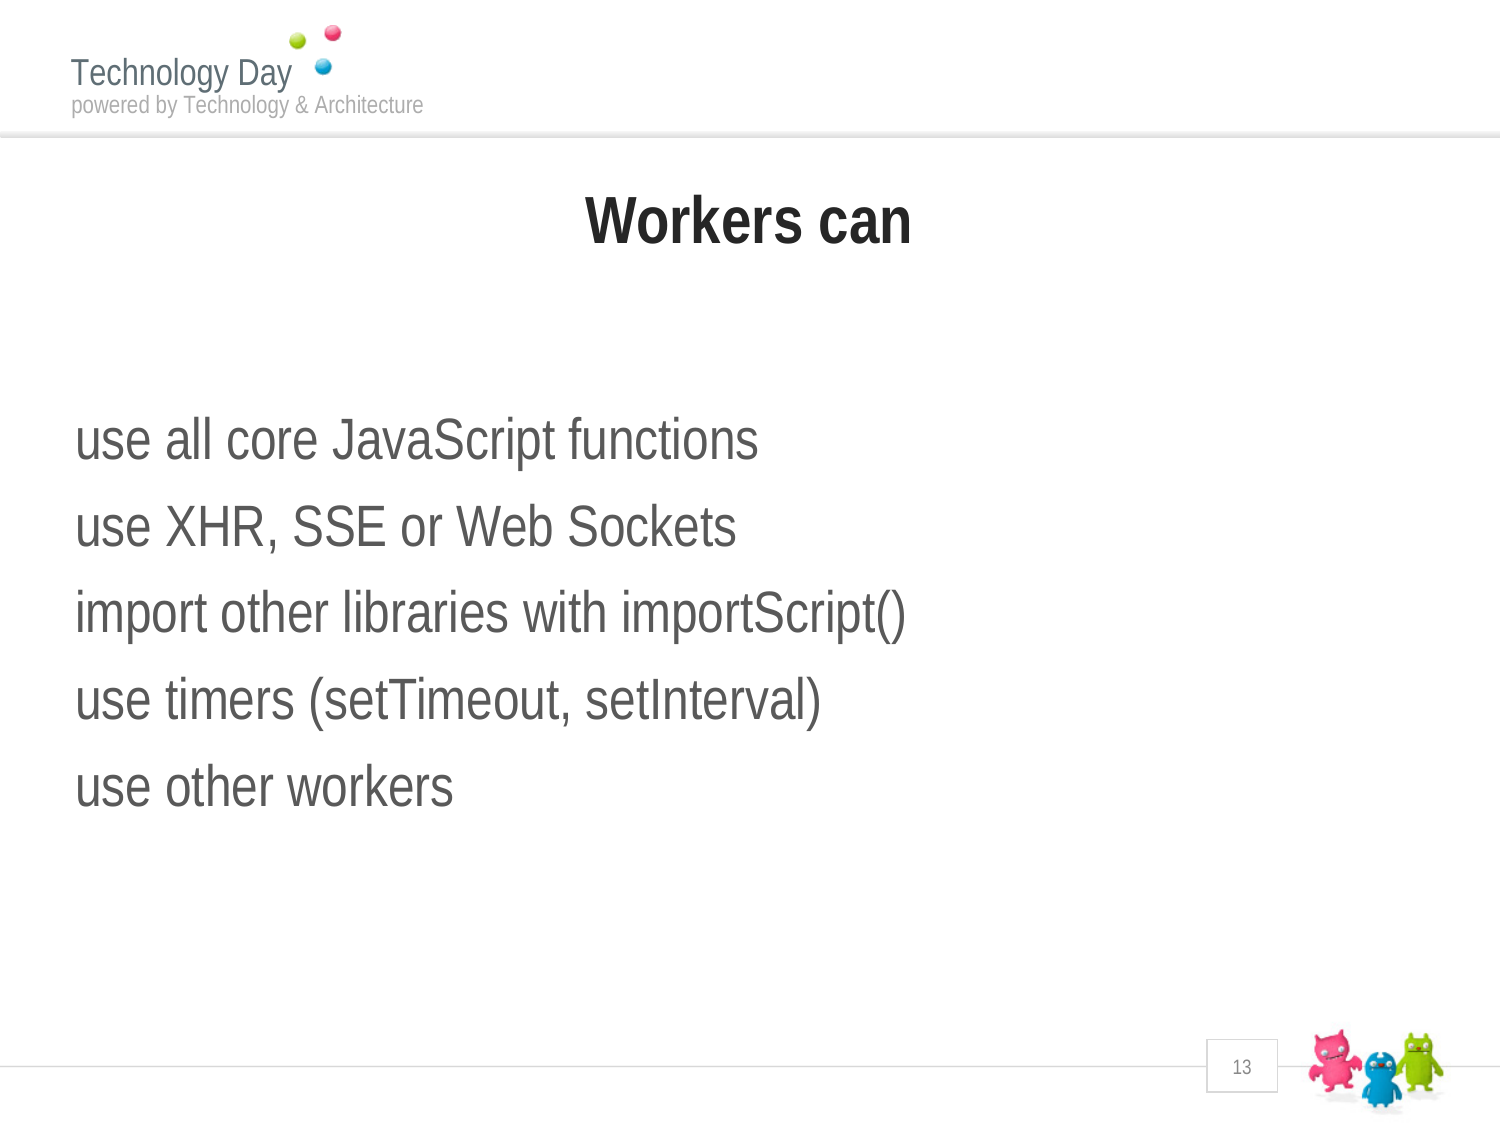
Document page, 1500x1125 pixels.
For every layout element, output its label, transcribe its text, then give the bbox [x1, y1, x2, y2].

title Workers can [74, 163, 1425, 270]
picture [0, 1012, 1500, 1125]
subtitle use all core JavaScript functions use XHR, SSE or Web Sockets import other libraries with importScript() use timers (setTimeout, setInterval) use other workers [74, 284, 1425, 1012]
text_box <number> [1206, 1039, 1278, 1093]
